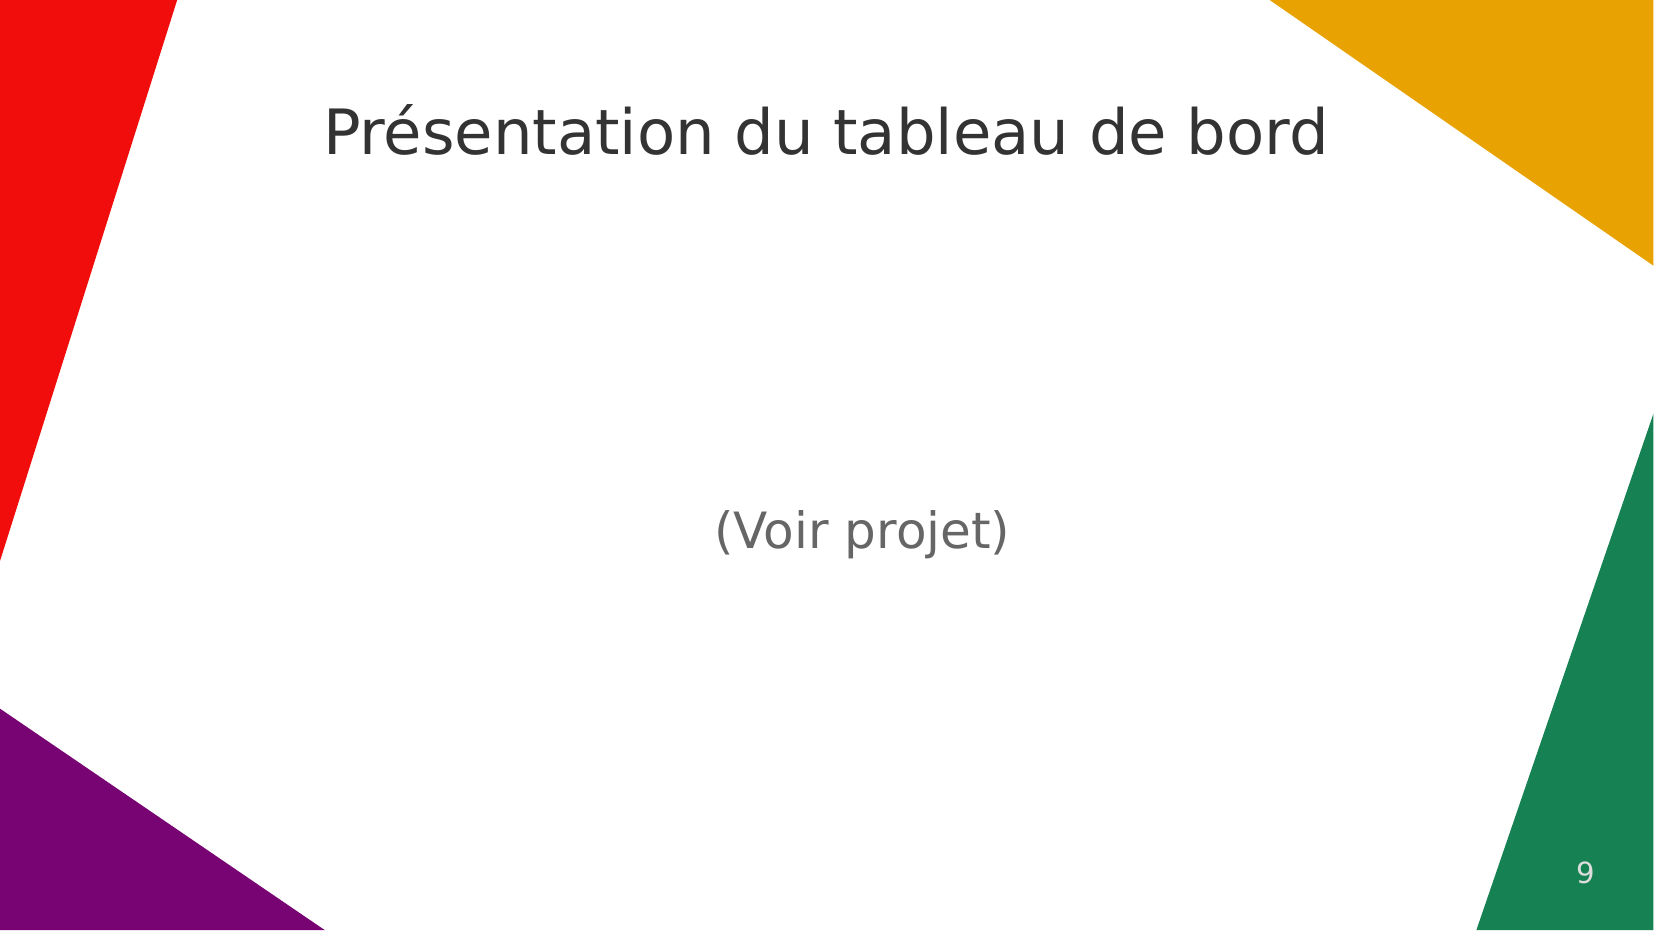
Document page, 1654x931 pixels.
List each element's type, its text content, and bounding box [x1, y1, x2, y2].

list (Voir projet) [118, 236, 1536, 827]
title Présentation du tableau de bord [118, 59, 1536, 207]
